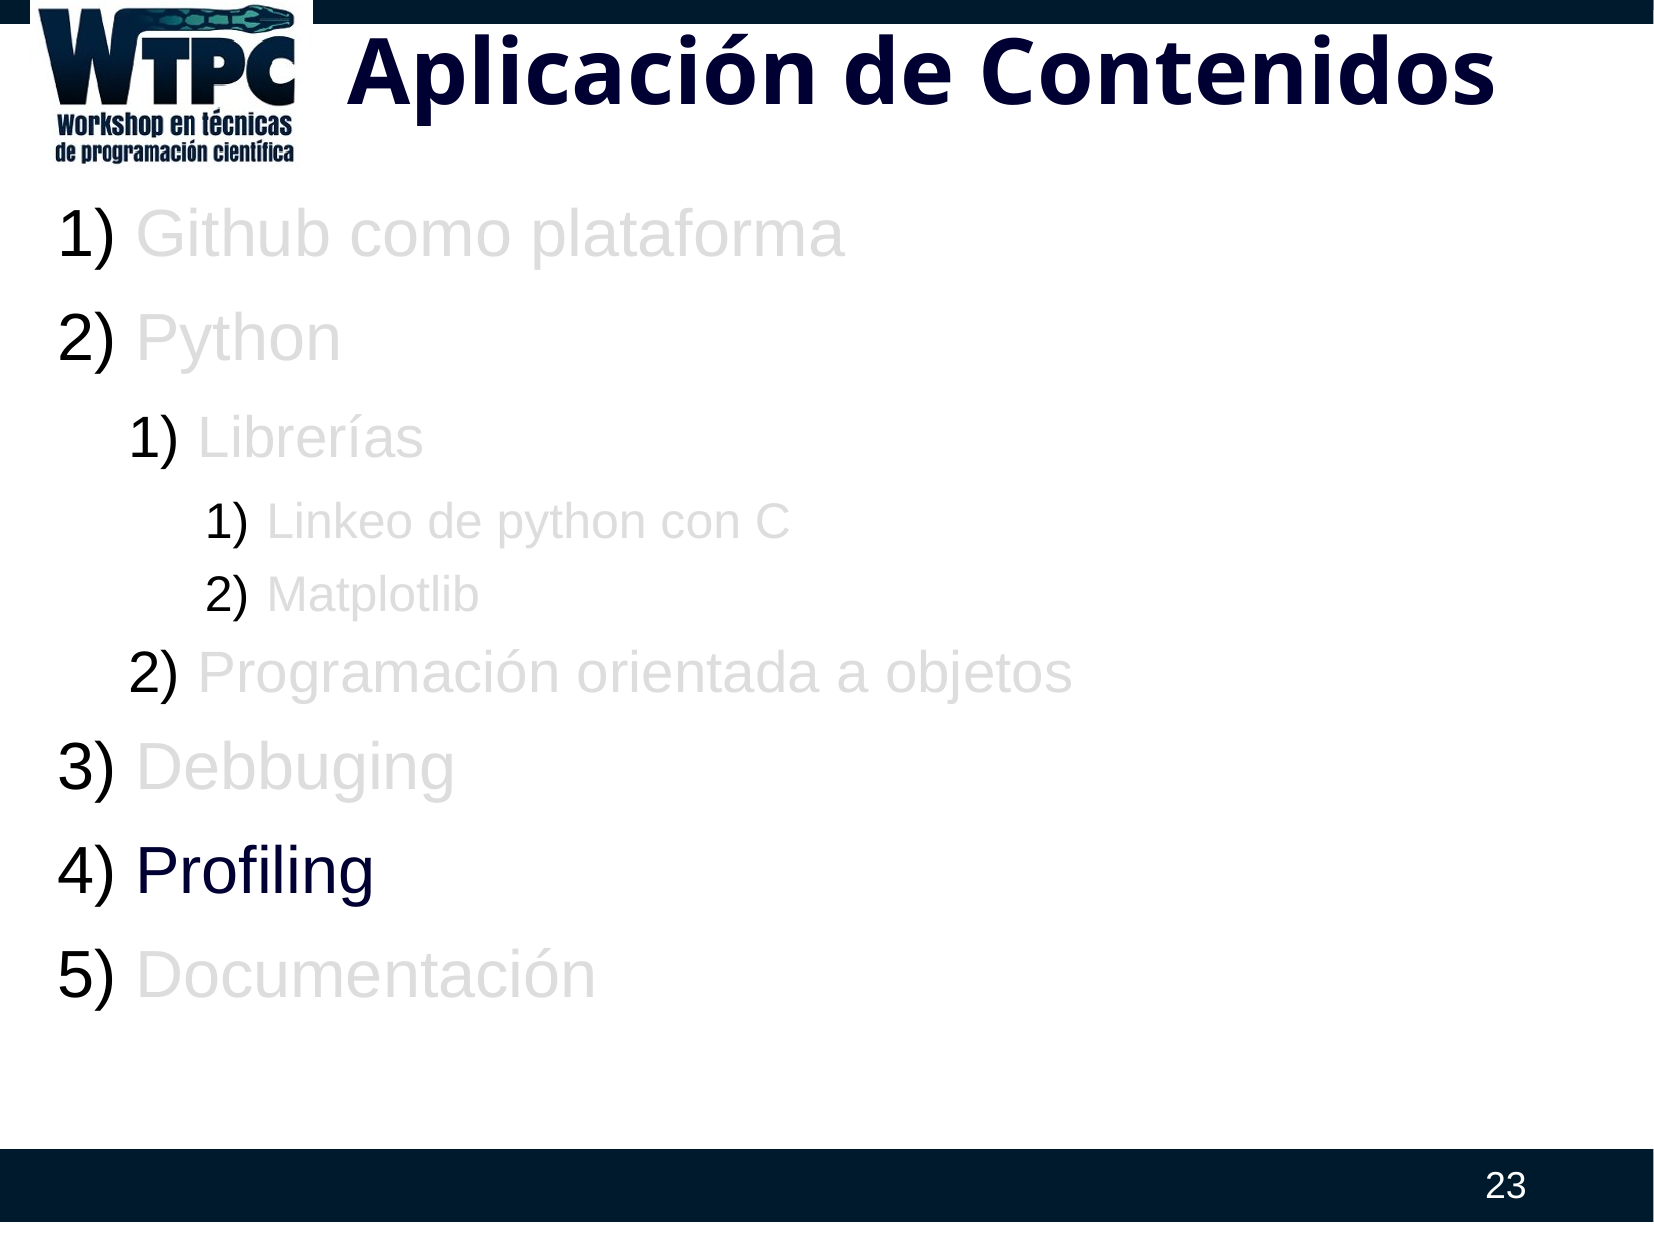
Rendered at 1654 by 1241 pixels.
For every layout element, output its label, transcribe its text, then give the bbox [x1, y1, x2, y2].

picture [0, 0, 1654, 175]
title Aplicación de Contenidos [347, 24, 1569, 125]
list Github como plataforma Python Librerías Linkeo de python con C Matplotlib Programación orientada a objetos Debbuging Profiling Documentación [39, 195, 1617, 1106]
picture [0, 1149, 1654, 1223]
text_box <número> [1470, 1156, 1654, 1228]
